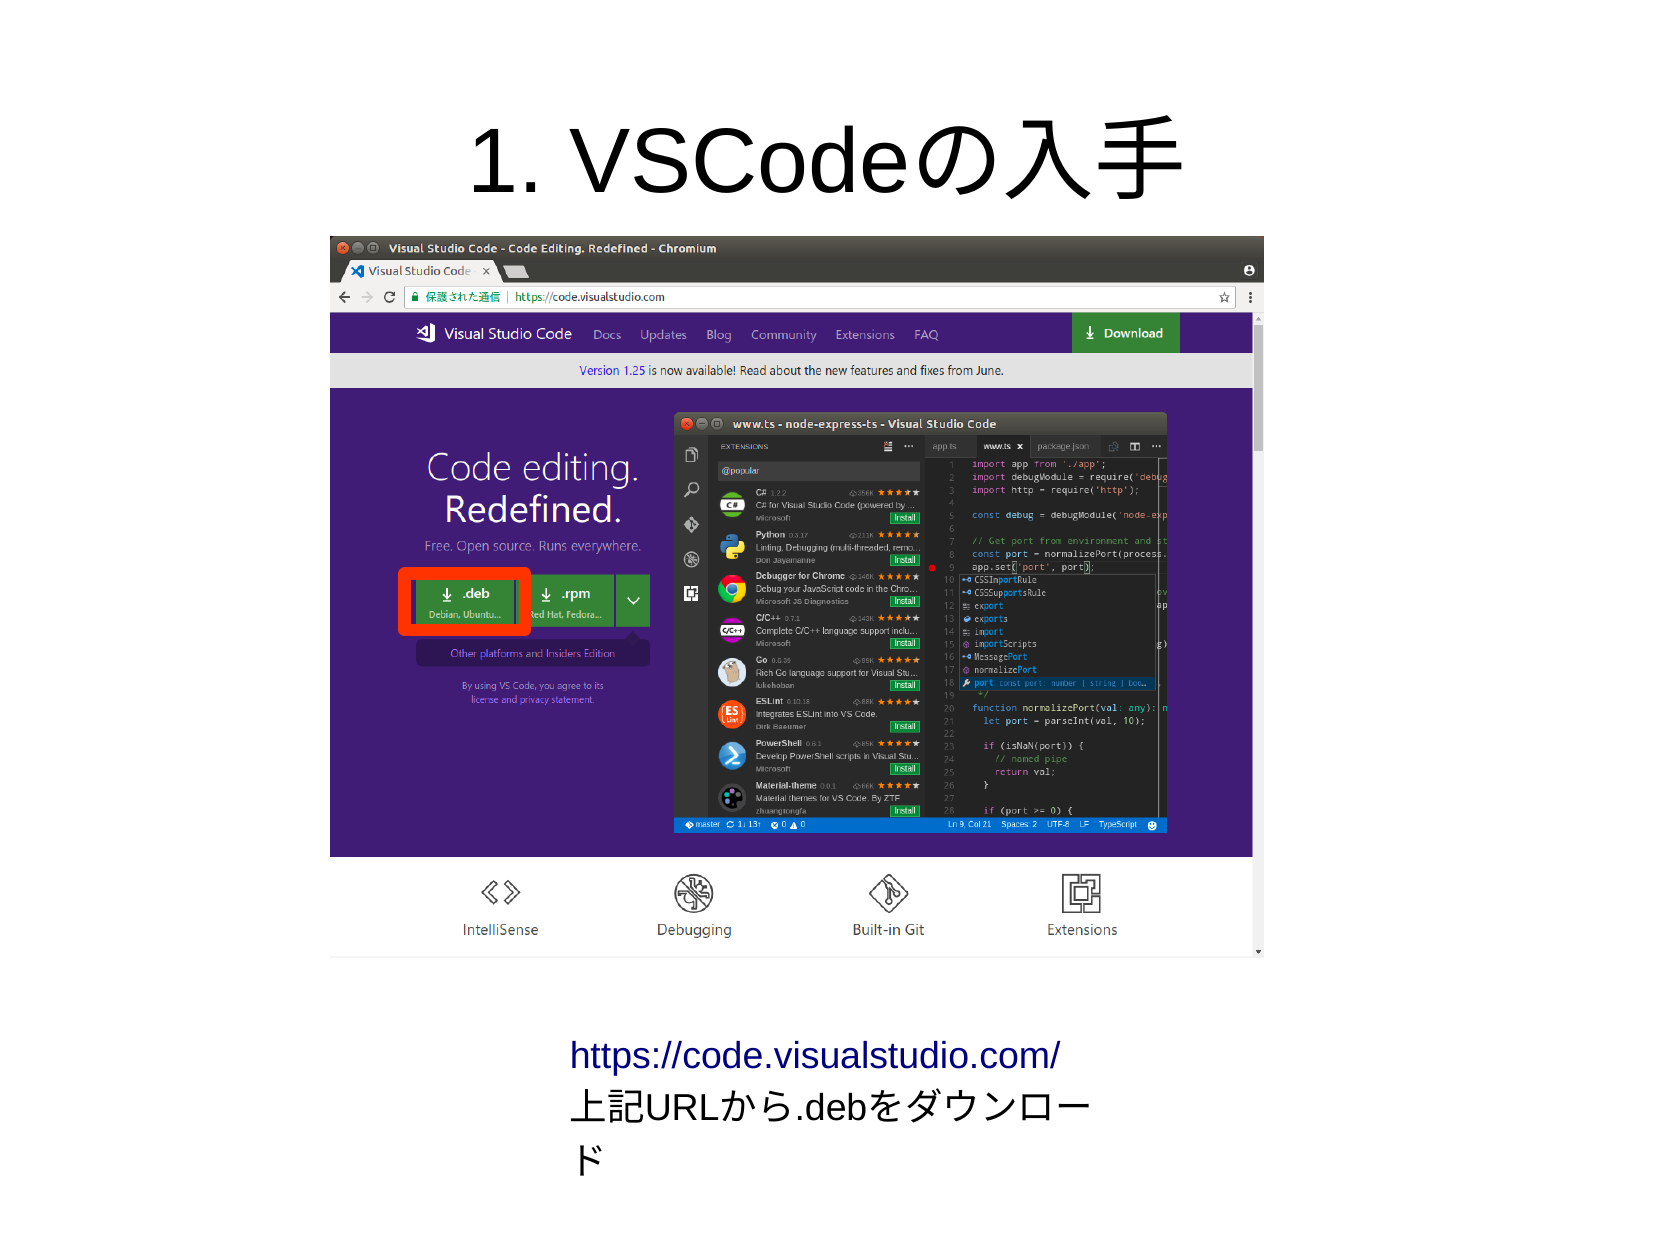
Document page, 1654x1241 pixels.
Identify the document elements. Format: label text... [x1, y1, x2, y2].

text_box https://code.visualstudio.com/ 上記URLから.debをダウンロード [555, 1027, 1111, 1164]
title 1. VSCodeの入手 [82, 49, 1571, 257]
picture [330, 236, 1264, 958]
